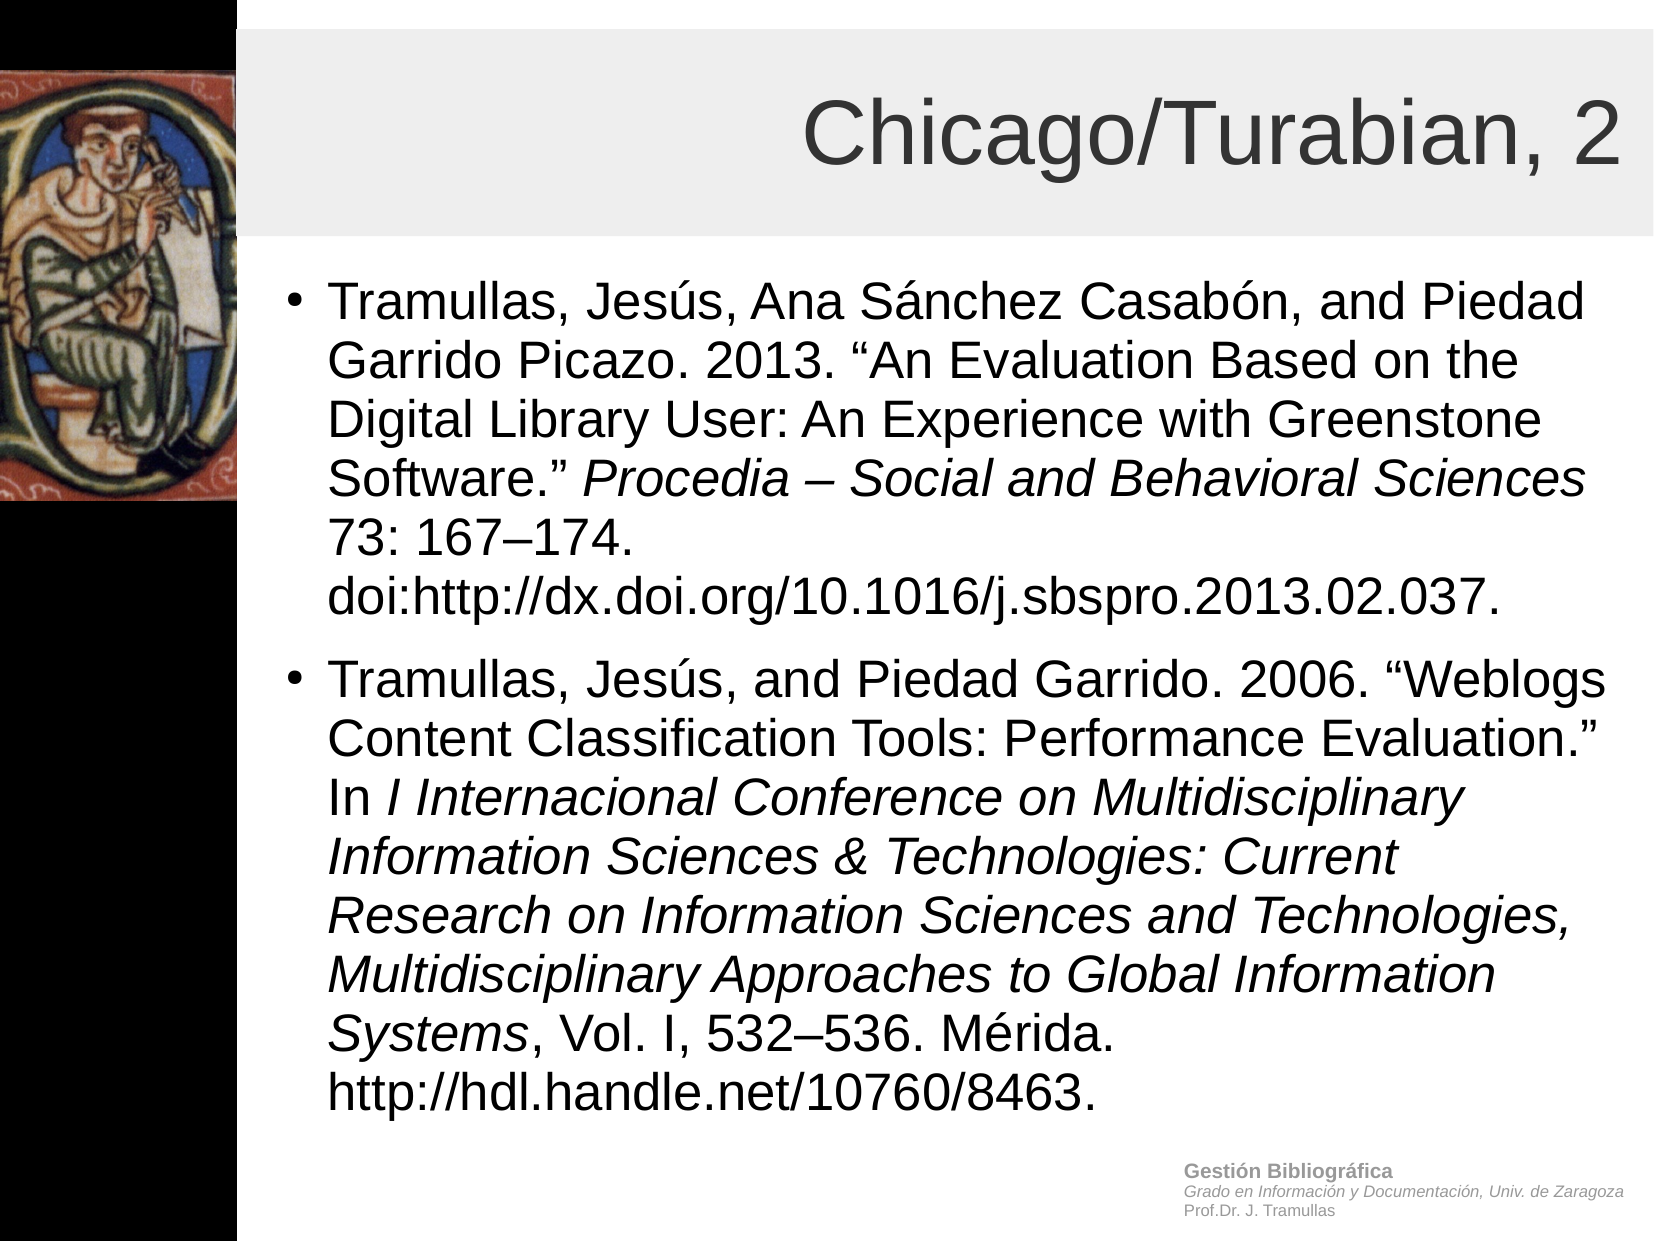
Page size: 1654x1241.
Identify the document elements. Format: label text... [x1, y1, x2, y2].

picture [0, 70, 237, 501]
title Chicago/Turabian, 2 [236, 29, 1654, 237]
list Tramullas, Jesús, Ana Sánchez Casabón, and Piedad Garrido Picazo. 2013. “An Evaluation Based on the Digital Library User: An Experience with Greenstone Software.” Procedia – Social and Behavioral Sciences 73: 167–174. doi:http://dx.doi.org/10.1016/j.sbspro.2013.02.037. Tramullas, Jesús, and Piedad Garrido. 2006. “Weblogs Content Classification Tools: Performance Evaluation.” In I Internacional Conference on Multidisciplinary Information Sciences & Technologies: Current Research on Information Sciences and Technologies, Multidisciplinary Approaches to Global Information Systems, Vol. I, 532–536. Mérida. http://hdl.handle.net/10760/8463. [271, 271, 1619, 1134]
